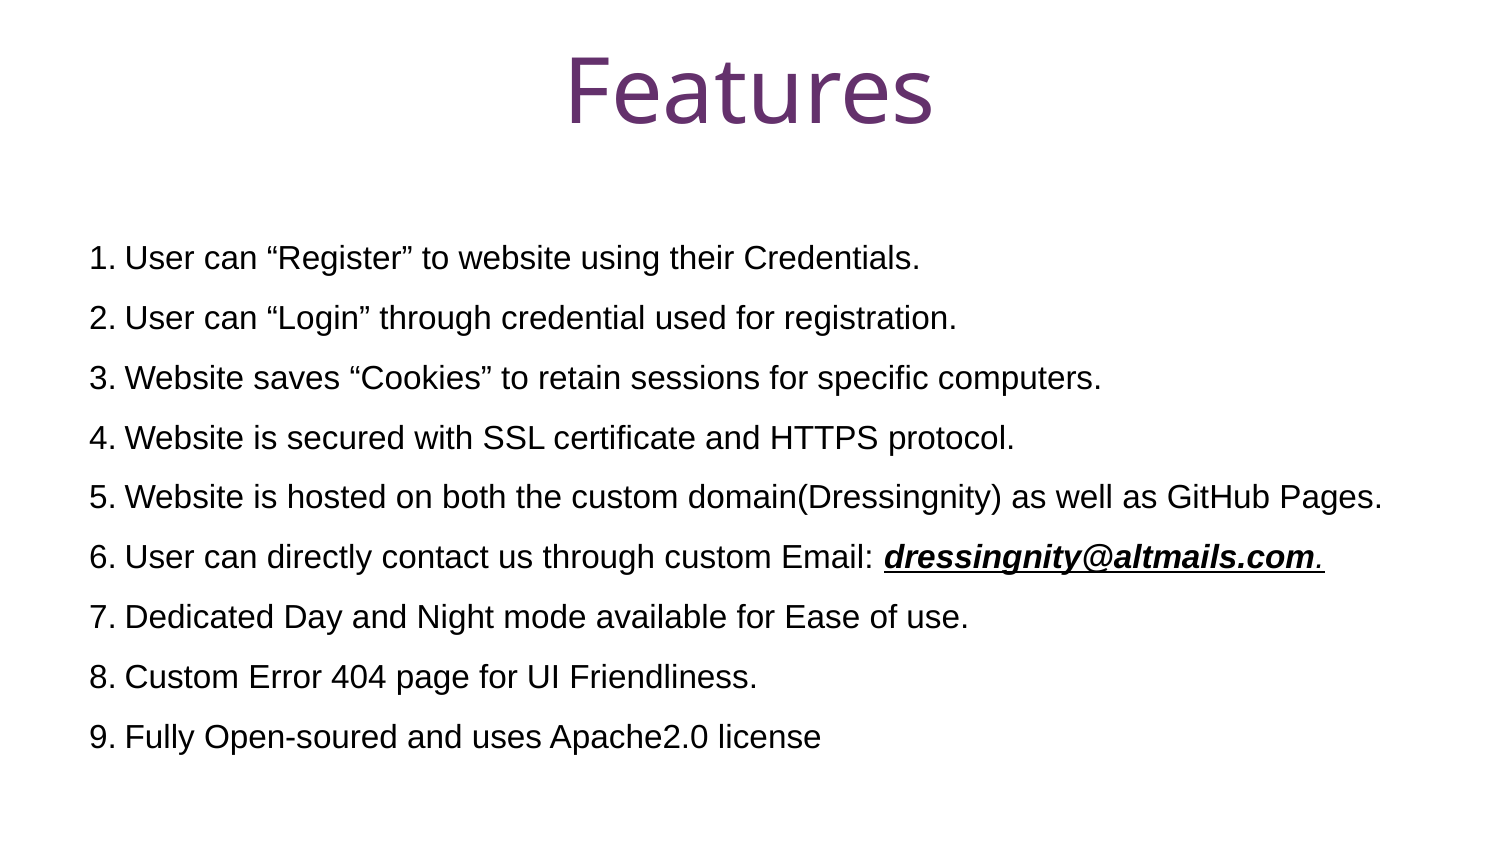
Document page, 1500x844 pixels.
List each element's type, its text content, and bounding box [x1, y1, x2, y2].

title Features [412, 42, 1088, 145]
text_box User can “Register” to website using their Credentials. User can “Login” through credential used for registration. Website saves “Cookies” to retain sessions for specific computers. Website is secured with SSL certificate and HTTPS protocol. Website is hosted on both the custom domain(Dressingnity) as well as GitHub Pages. User can directly contact us through custom Email: dressingnity@altmails.com. Dedicated Day and Night mode available for Ease of use. Custom Error 404 page for UI Friendliness. Fully Open-soured and uses Apache2.0 license [89, 201, 1467, 659]
